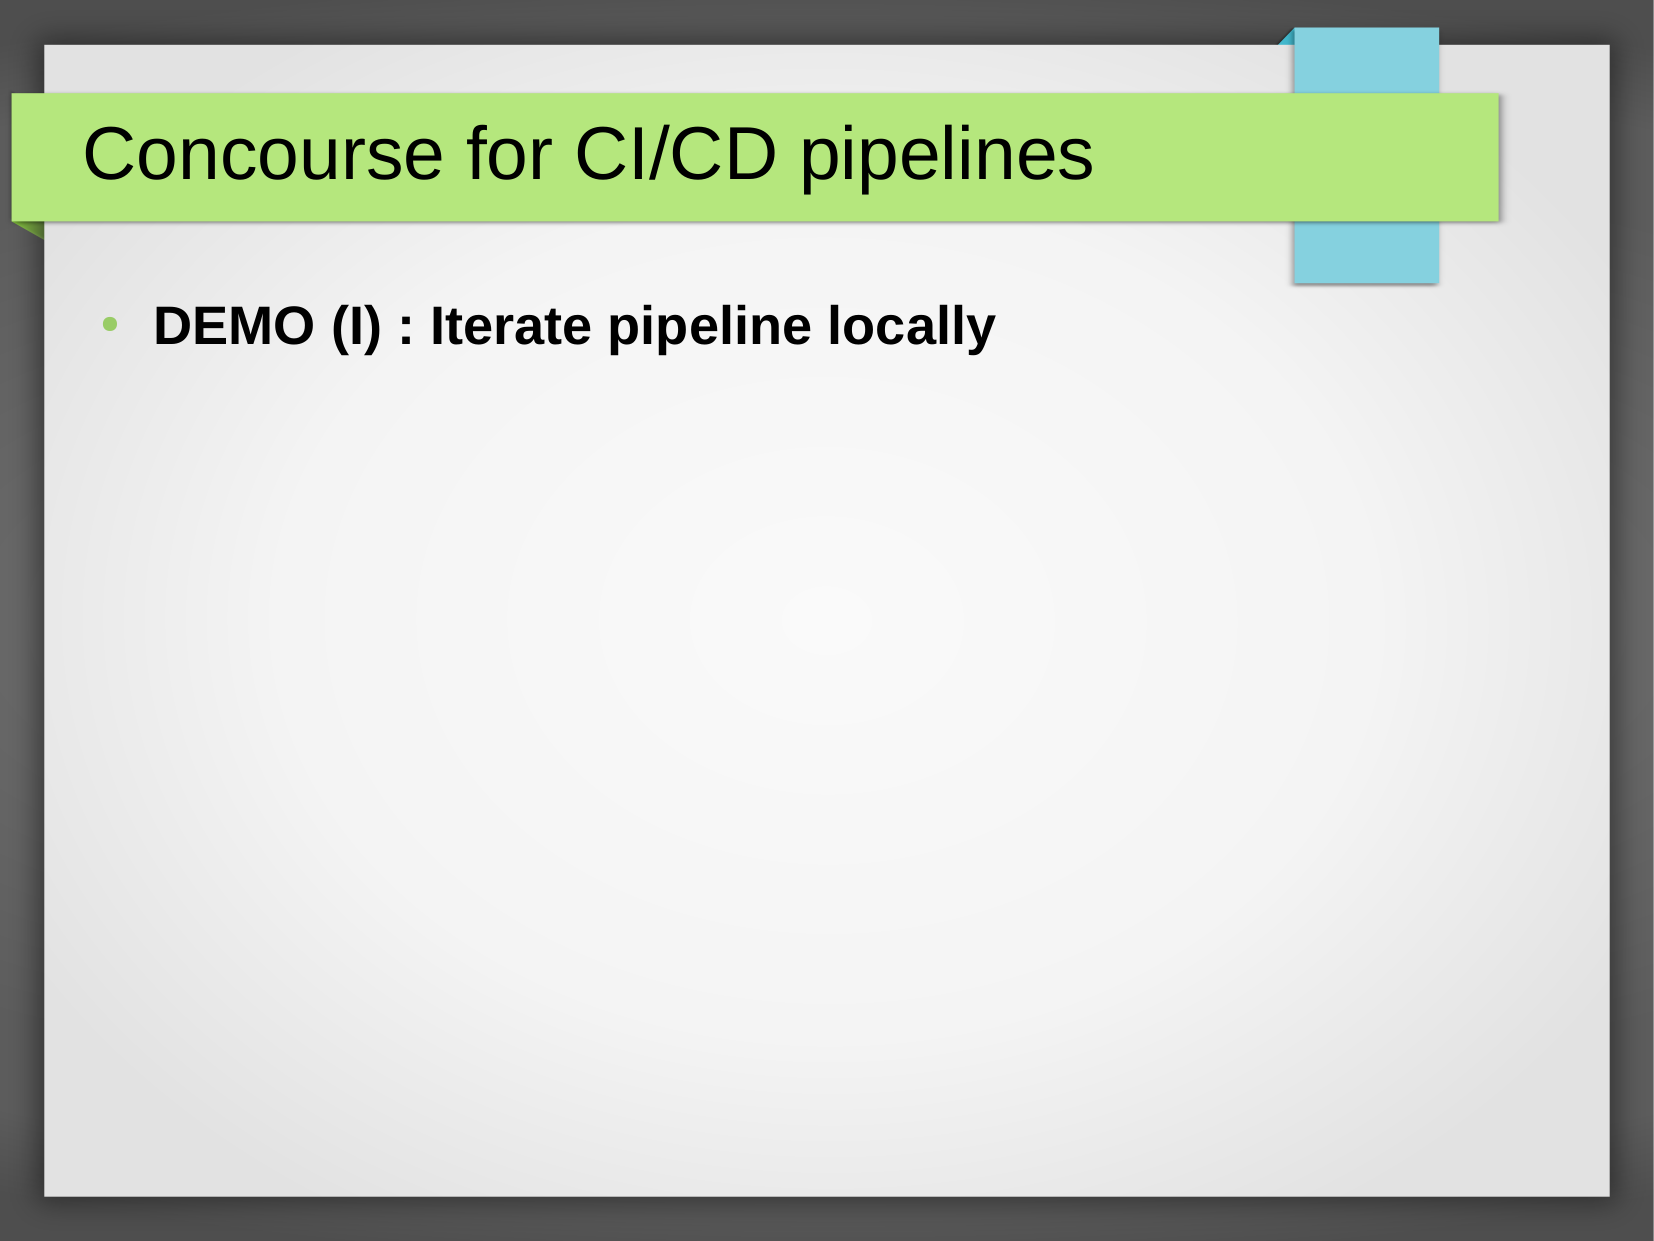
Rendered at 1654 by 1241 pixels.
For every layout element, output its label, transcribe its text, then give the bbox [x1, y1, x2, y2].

picture [0, 0, 1654, 1241]
list DEMO (I) : Iterate pipeline locally [82, 295, 1571, 1015]
title Concourse for CI/CD pipelines [82, 94, 1264, 213]
